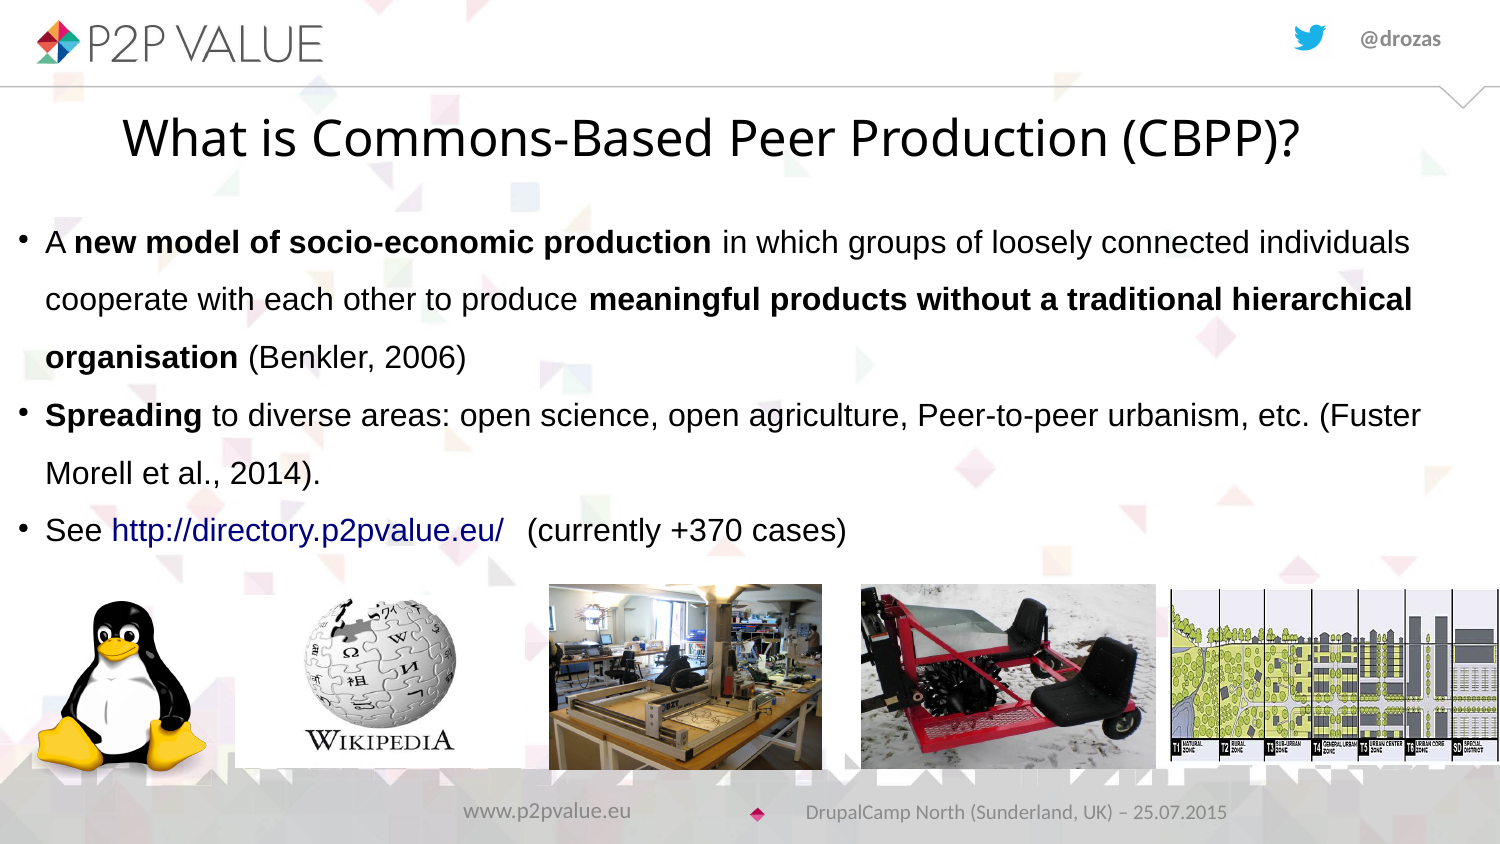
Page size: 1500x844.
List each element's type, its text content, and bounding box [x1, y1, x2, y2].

text_box www.p2pvalue.eu [456, 789, 675, 829]
picture [0, 0, 1500, 844]
text_box DrupalCamp North (Sunderland, UK) – 25.07.2015 [792, 788, 1485, 834]
title What is Commons-Based Peer Production (CBPP)? [60, 92, 1366, 181]
subtitle A new model of socio-economic production in which groups of loosely connected individuals cooperate with each other to produce meaningful products without a traditional hierarchical organisation (Benkler, 2006) Spreading to diverse areas: open science, open agriculture, Peer-to-peer urbanism, etc. (Fuster Morell et al., 2014). See http://directory.p2pvalue.eu/ (currently +370 cases) [4, 195, 1486, 556]
text_box @drozas [1333, 15, 1455, 60]
